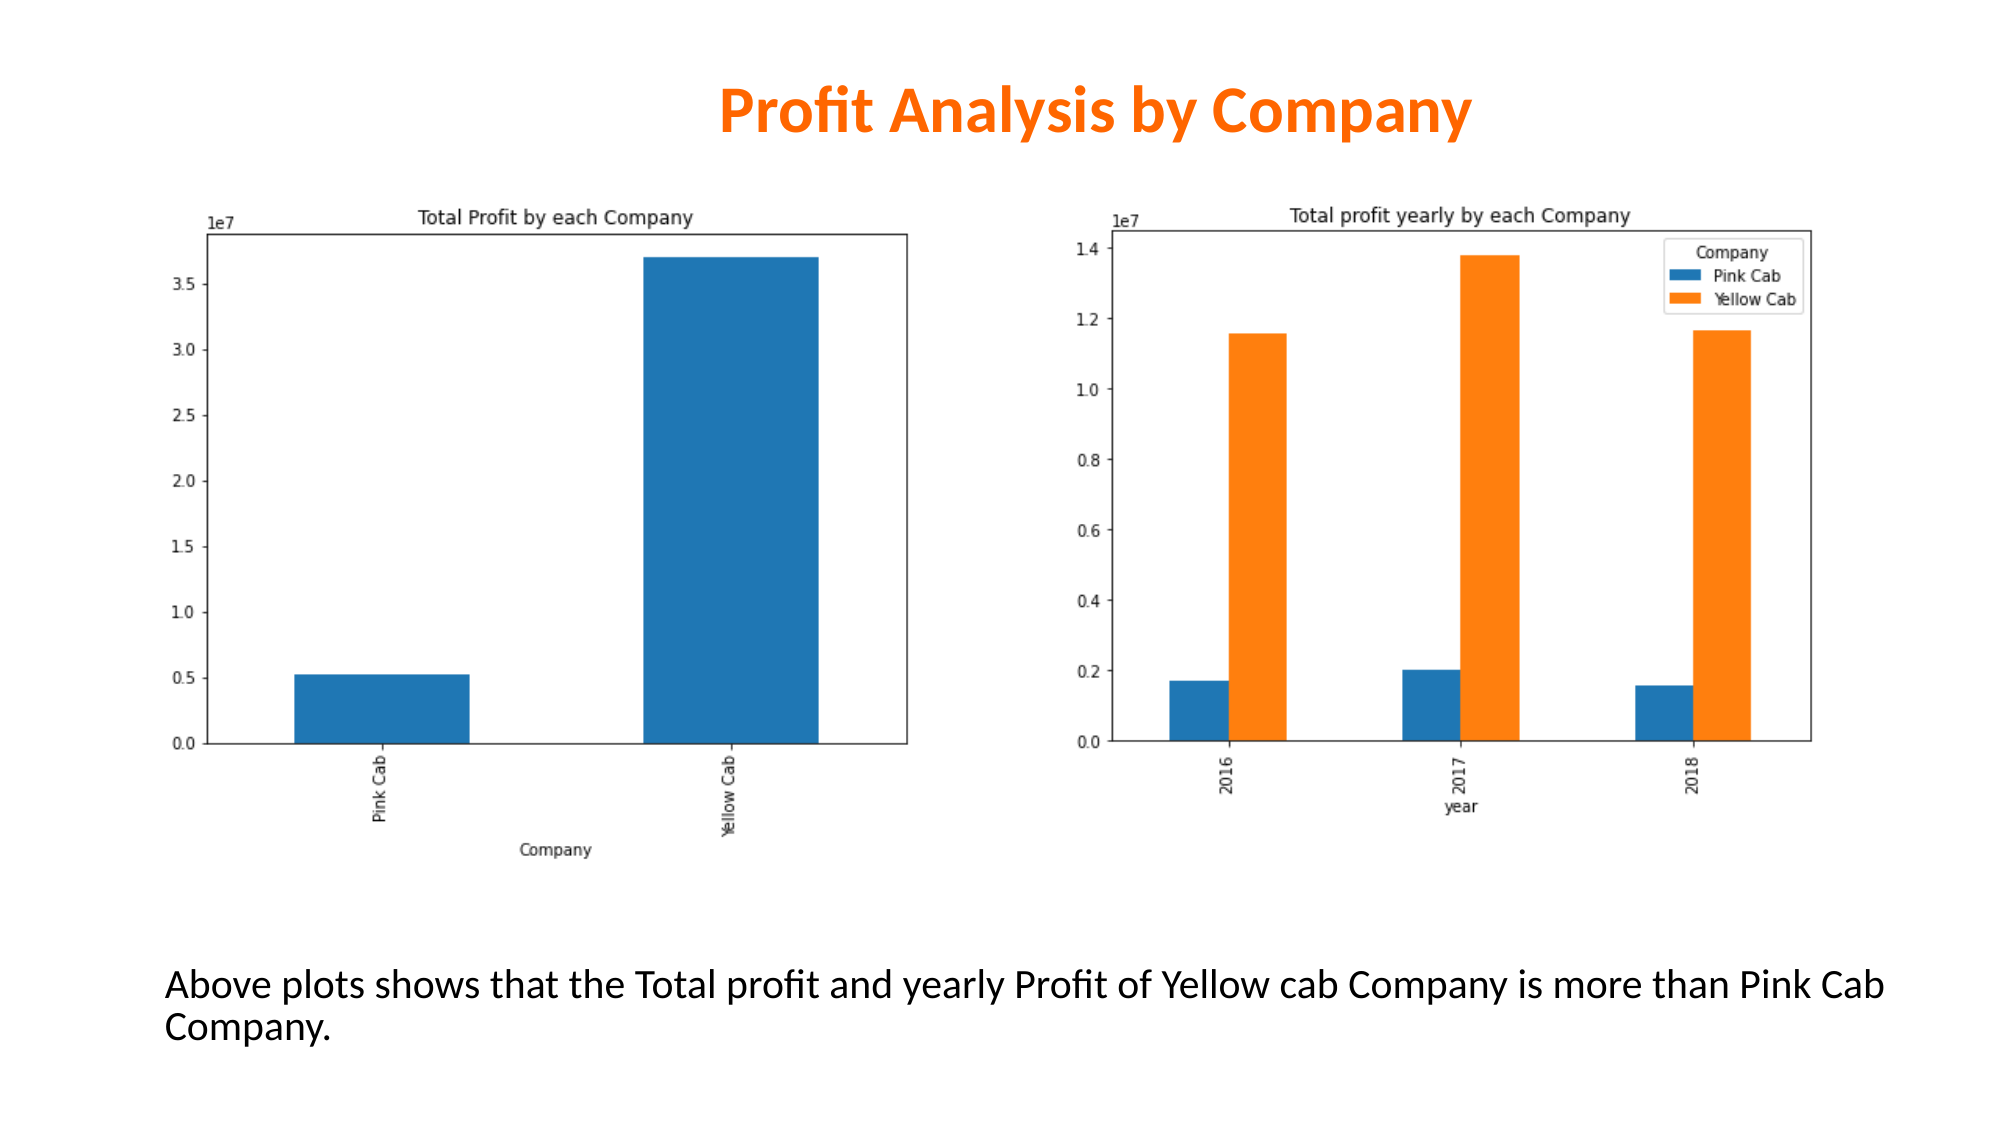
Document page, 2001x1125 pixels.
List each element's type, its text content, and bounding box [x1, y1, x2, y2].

picture [160, 198, 916, 871]
picture [1065, 196, 1820, 826]
text_box Profit Analysis by Company [705, 75, 1489, 172]
text_box Above plots shows that the Total profit and yearly Profit of Yellow cab Company is more than Pink Cab Company. [150, 960, 1911, 1077]
